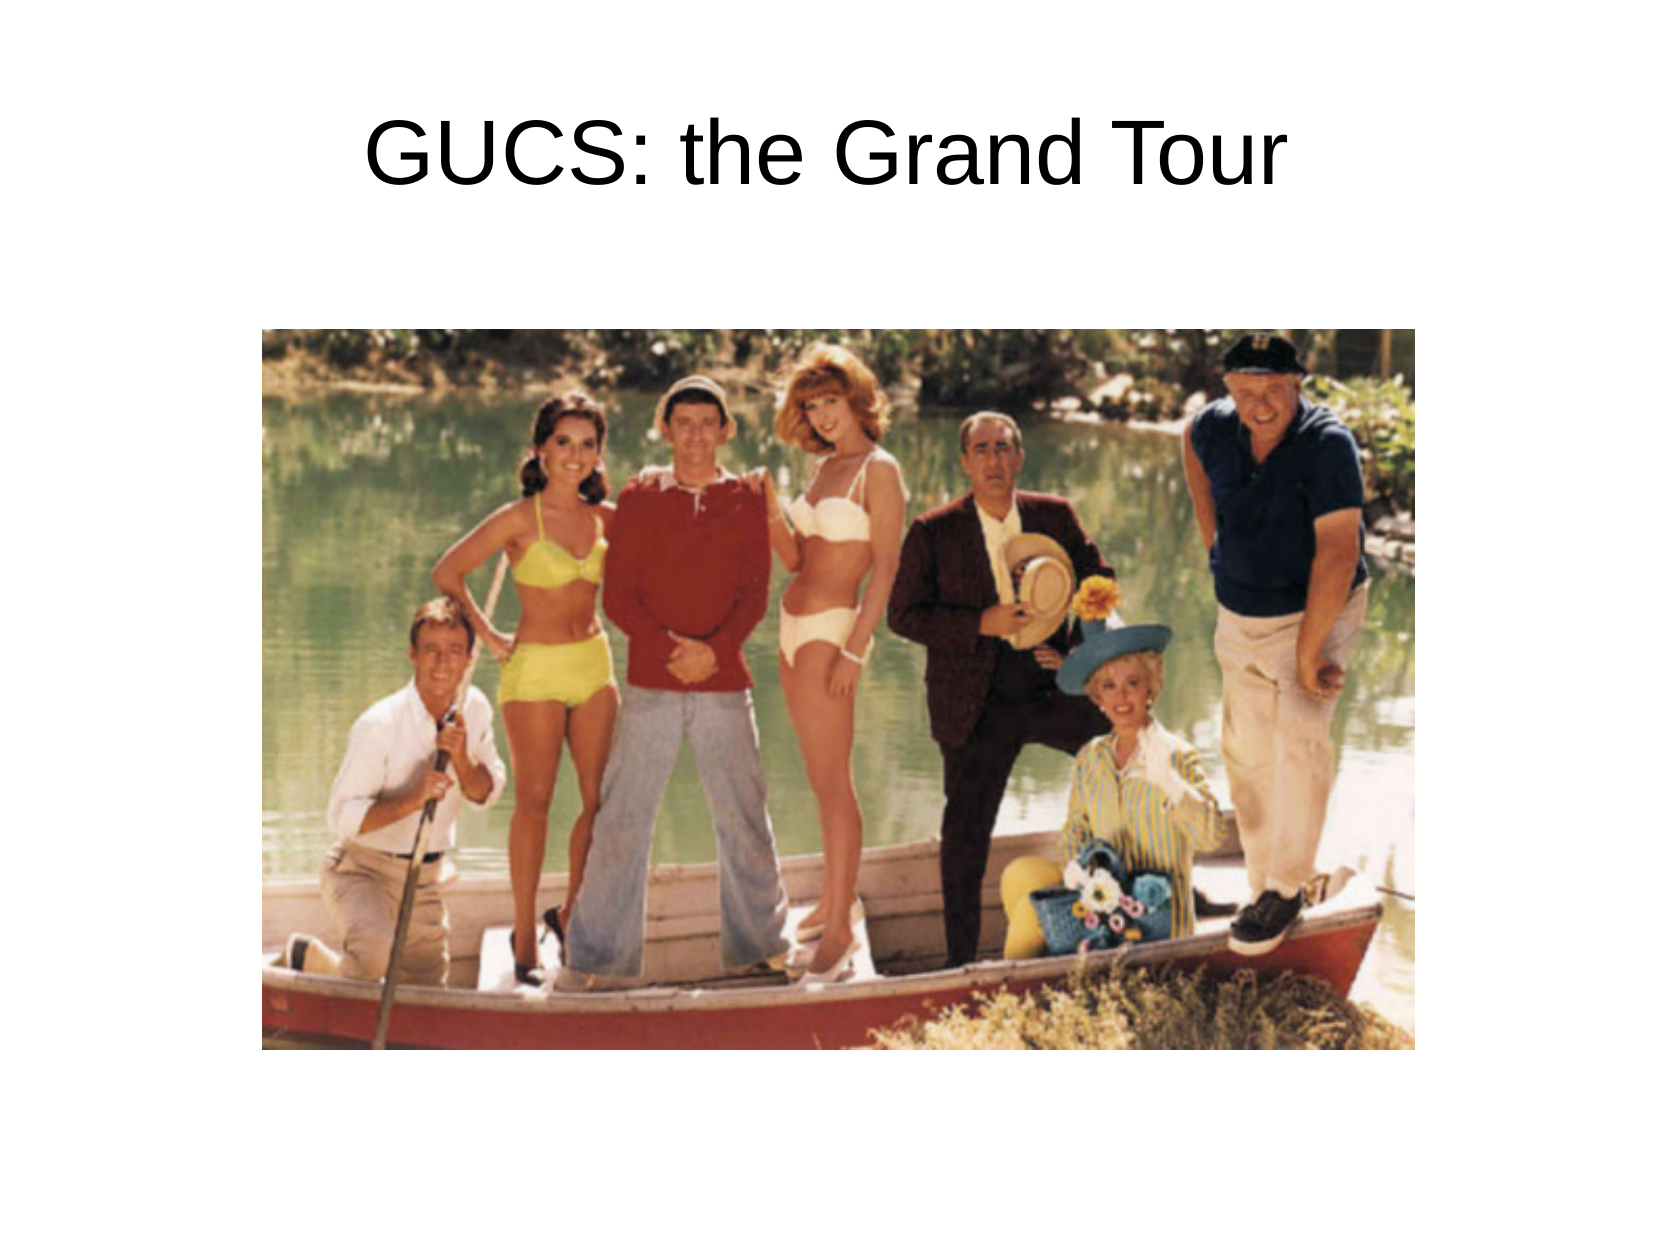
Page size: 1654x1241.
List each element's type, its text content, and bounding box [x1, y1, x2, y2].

picture [262, 329, 1415, 1051]
title GUCS: the Grand Tour [82, 49, 1571, 257]
